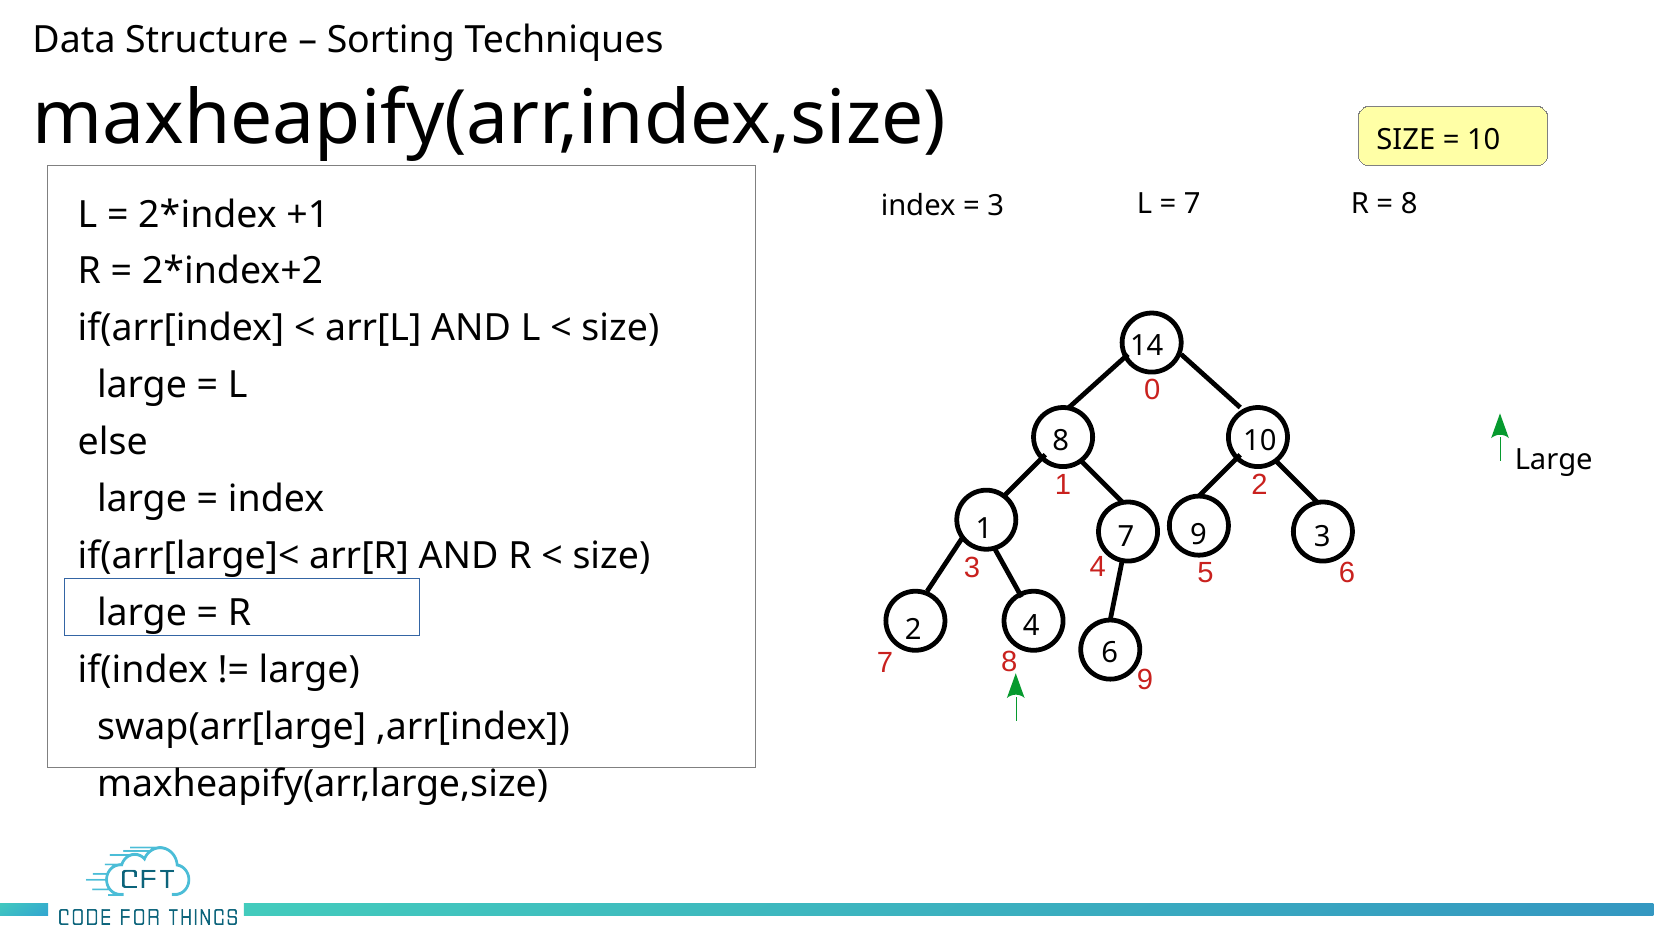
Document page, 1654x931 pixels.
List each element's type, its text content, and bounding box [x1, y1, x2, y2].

text_box index = 3 [830, 177, 1075, 227]
text_box 7 [1102, 507, 1151, 557]
text_box [47, 166, 756, 768]
text_box 2 [890, 601, 939, 651]
text_box 14 [1107, 317, 1184, 367]
text_box [1111, 501, 1145, 507]
text_box [1033, 423, 1037, 451]
text_box Large [1464, 431, 1622, 481]
text_box [1136, 312, 1167, 317]
text_box [1358, 106, 1548, 166]
text_box [1169, 508, 1175, 543]
text_box [1080, 632, 1086, 667]
text_box 6 [1324, 548, 1371, 597]
text_box [1121, 557, 1144, 562]
text_box [1306, 501, 1340, 507]
text_box SIZE = 10 [1361, 110, 1542, 160]
text_box [1244, 407, 1272, 411]
text_box [1348, 515, 1353, 548]
text_box [1033, 647, 1048, 651]
text_box [1095, 620, 1126, 624]
text_box [1224, 510, 1229, 542]
title Data Structure – Sorting Techniques maxheapify(arr,index,size) [32, 12, 1184, 166]
text_box [1057, 602, 1064, 639]
text_box 1 [1039, 461, 1086, 509]
text_box [1023, 591, 1052, 597]
text_box [1003, 605, 1008, 636]
text_box 7 [862, 638, 909, 686]
text_box [1293, 514, 1299, 549]
text_box [1176, 496, 1221, 506]
text_box [489, 733, 499, 737]
text_box 4 [1074, 542, 1121, 591]
text_box [1135, 633, 1140, 666]
text_box 9 [1175, 506, 1224, 556]
text_box 1 [960, 500, 1010, 550]
text_box [172, 733, 182, 737]
text_box 4 [1008, 597, 1057, 647]
text_box 3 [949, 543, 996, 592]
text_box 2 [1236, 460, 1283, 509]
text_box L = 7 [1086, 175, 1239, 225]
picture [59, 846, 237, 925]
text_box 3 [1299, 507, 1348, 557]
text_box 3 [949, 543, 955, 552]
text_box 0 [1129, 367, 1176, 414]
text_box [315, 733, 325, 737]
text_box [893, 591, 938, 601]
text_box [964, 490, 1009, 500]
text_box 8 [1037, 411, 1105, 461]
text_box 9 [1122, 655, 1168, 704]
text_box [939, 602, 946, 639]
text_box [956, 506, 960, 534]
text_box [1307, 557, 1324, 562]
text_box [885, 605, 890, 636]
text_box 5 [1182, 548, 1229, 597]
text_box [1049, 407, 1077, 411]
text_box 6 [1086, 624, 1135, 674]
text_box [1093, 674, 1127, 680]
text_box [1010, 502, 1016, 538]
text_box [1098, 517, 1102, 542]
text_box L = 2*index +1 R = 2*index+2 if(arr[index] < arr[L] AND L < size) large = L else large = index if(arr[large]< arr[R] AND R < size) large = R if(index != large) swap(arr[large] ,arr[index]) maxheapify(arr,large,size) [53, 179, 756, 733]
text_box 10 [1228, 411, 1296, 461]
text_box R = 8 [1300, 175, 1457, 225]
text_box [1151, 512, 1158, 551]
text_box 8 [986, 638, 1033, 686]
